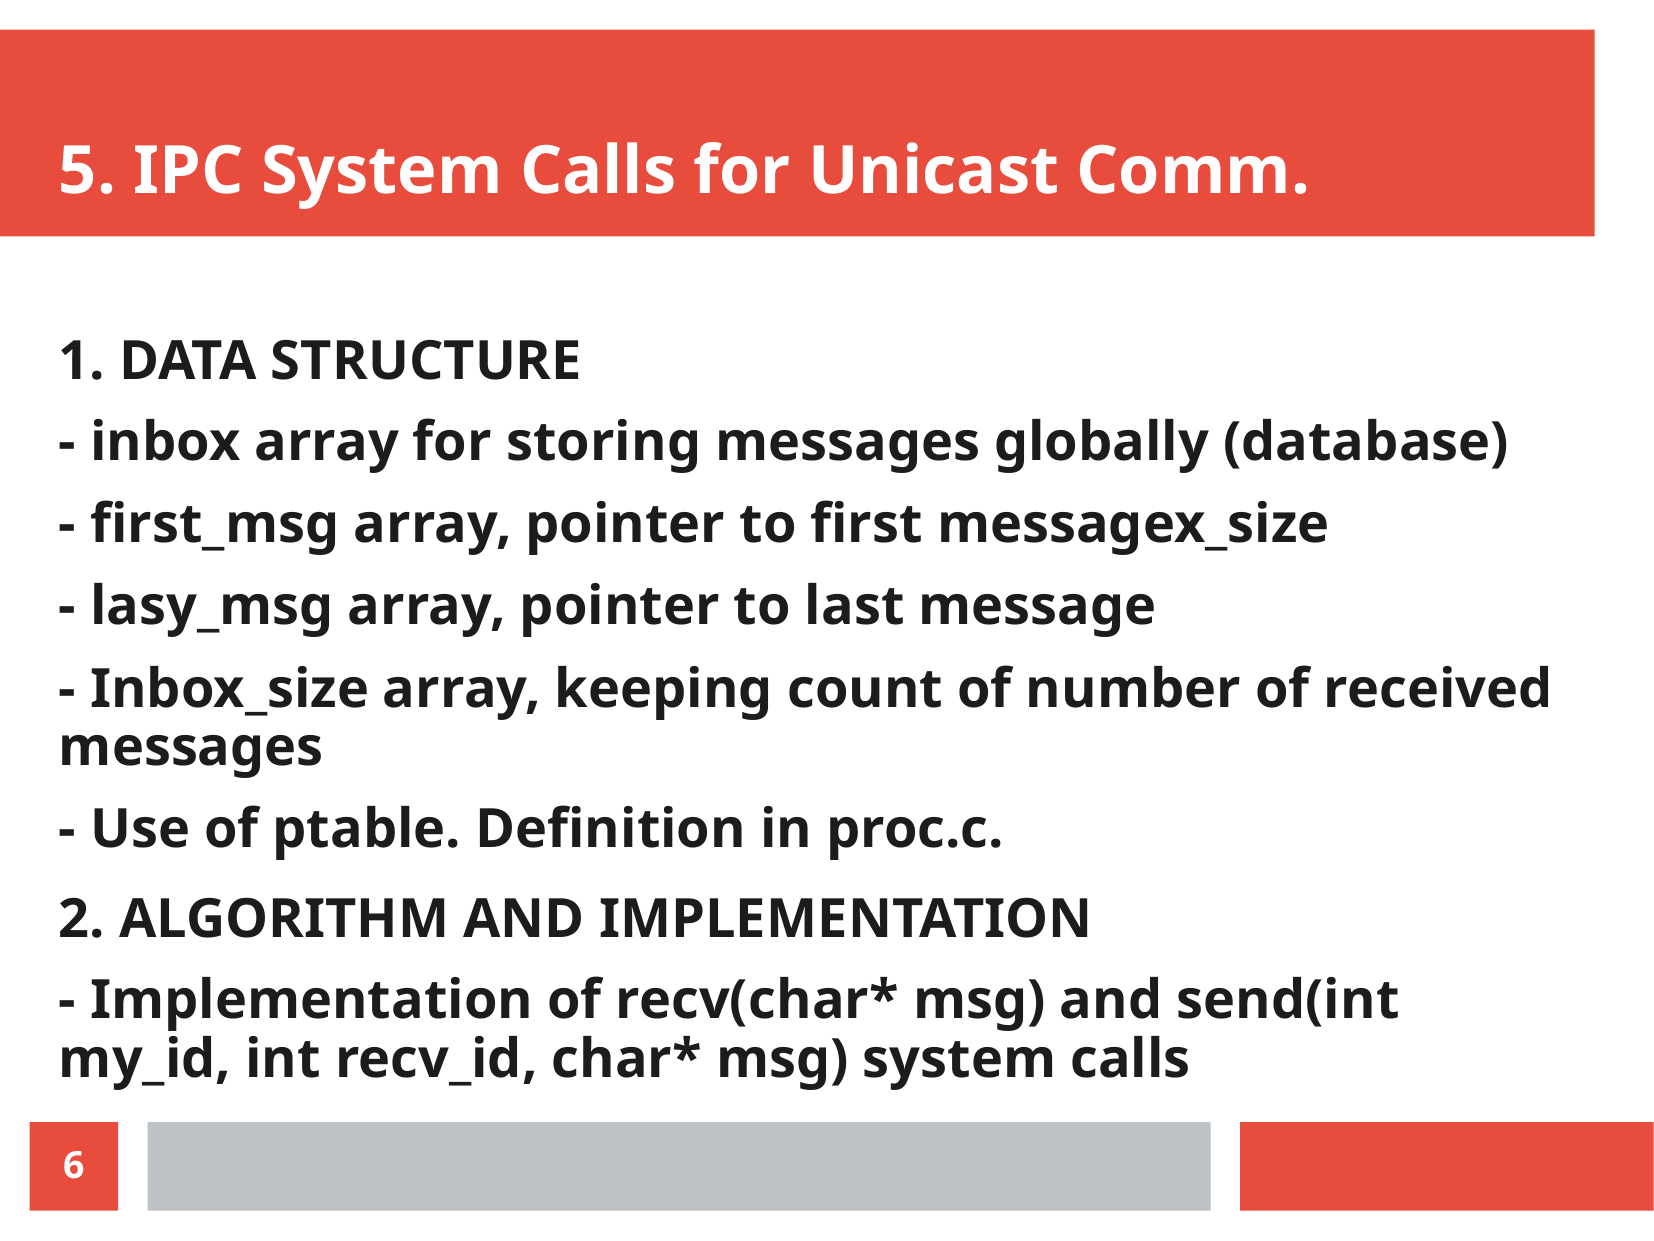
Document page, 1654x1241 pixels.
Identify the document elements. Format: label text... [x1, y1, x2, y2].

text_box [29, 1122, 119, 1211]
list 1. DATA STRUCTURE - inbox array for storing messages globally (database) - first_msg array, pointer to first messagex_size - lasy_msg array, pointer to last message - Inbox_size array, keeping count of number of received messages - Use of ptable. Definition in proc.c. 2. ALGORITHM AND IMPLEMENTATION - Implementation of recv(char* msg) and send(int my_id, int recv_id, char* msg) system calls [59, 324, 1565, 1093]
title 5. IPC System Calls for Unicast Comm. [59, 59, 1595, 207]
